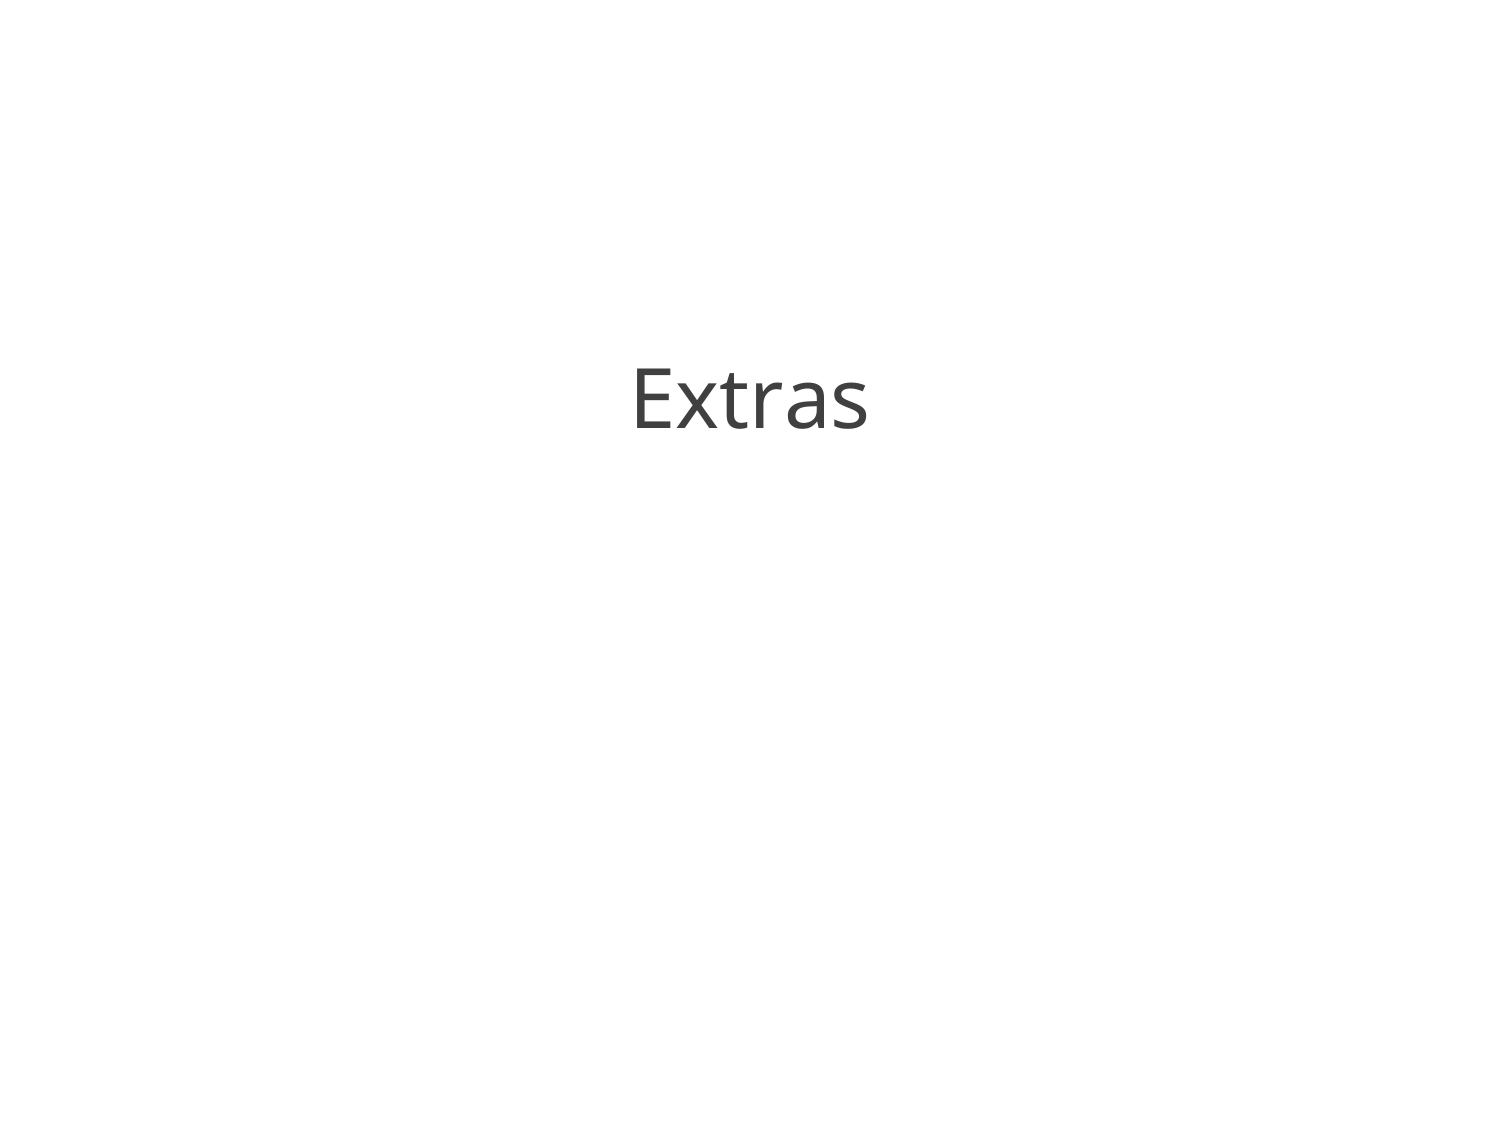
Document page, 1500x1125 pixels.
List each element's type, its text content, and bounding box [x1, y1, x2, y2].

text_box Extras [0, 0, 1500, 790]
